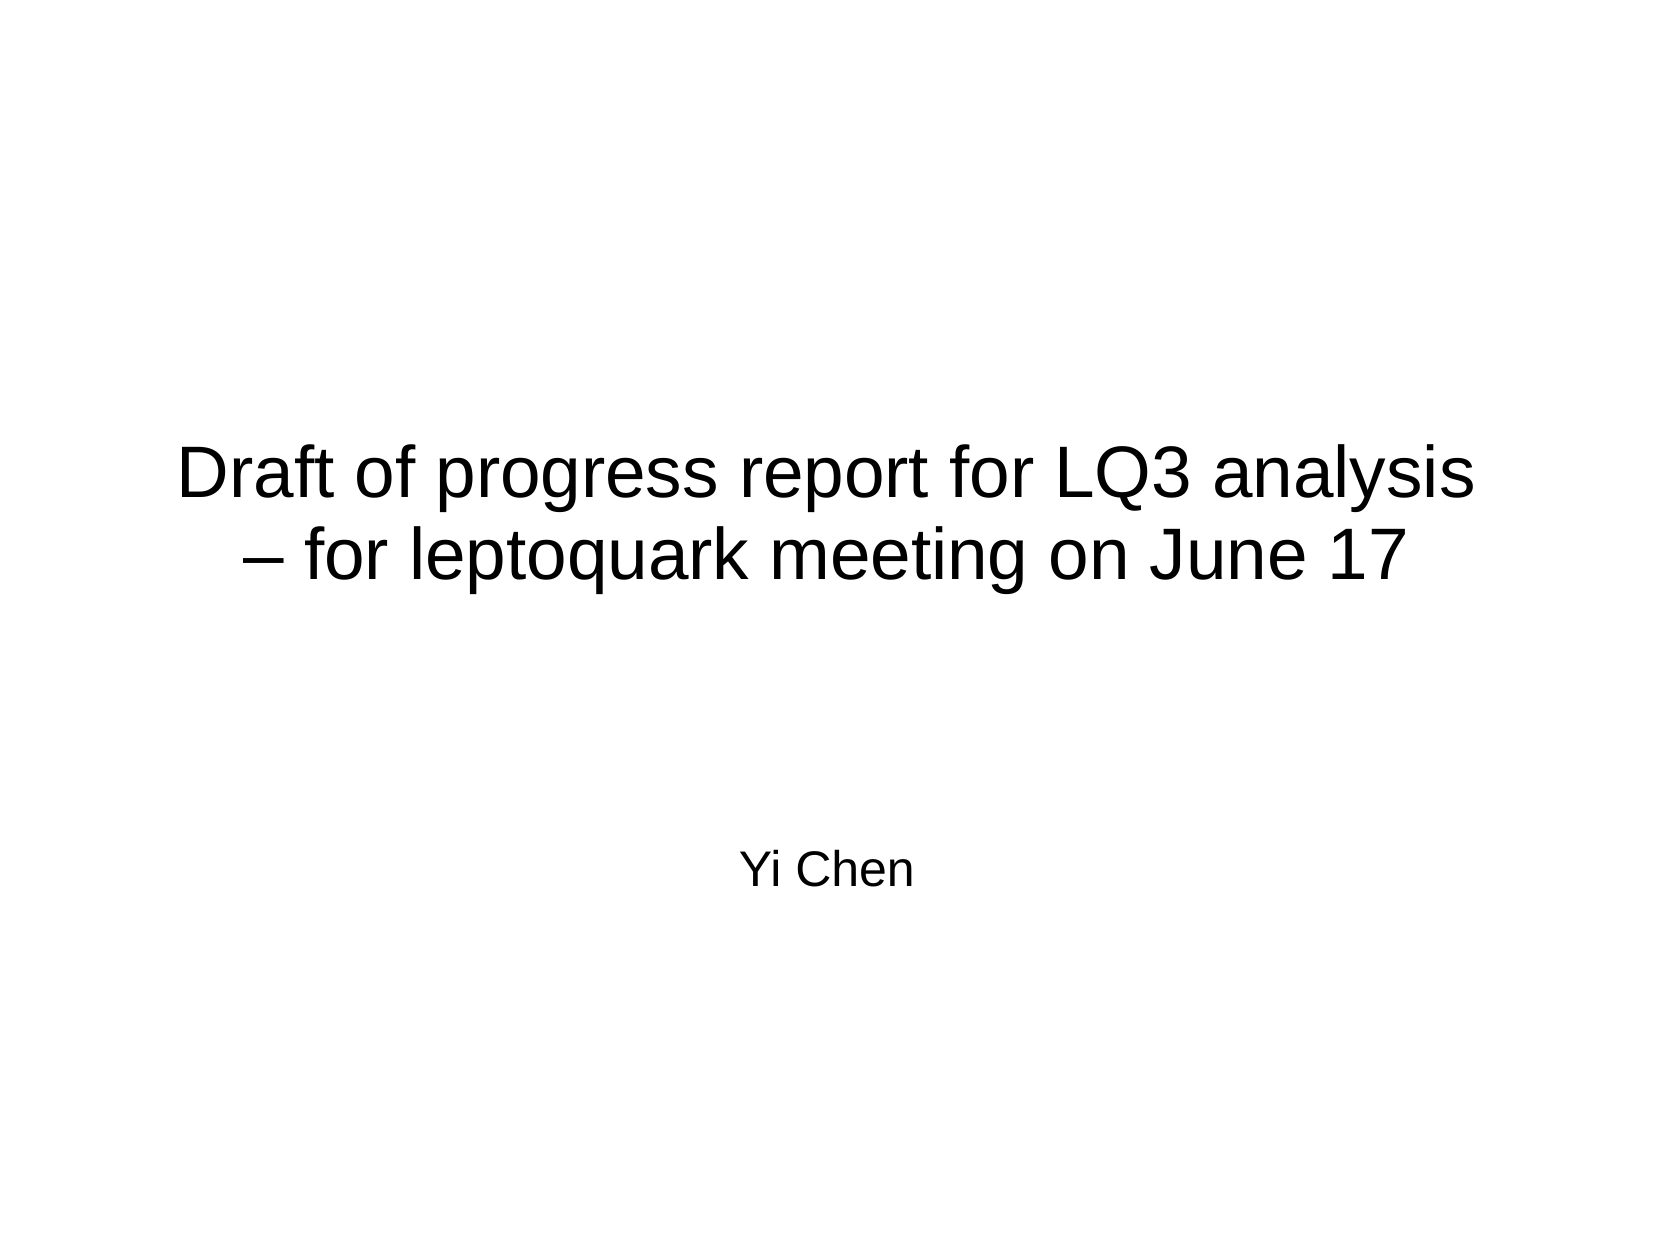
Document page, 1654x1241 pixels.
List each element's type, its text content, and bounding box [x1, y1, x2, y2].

title Draft of progress report for LQ3 analysis – for leptoquark meeting on June 17 [82, 417, 1571, 610]
subtitle Yi Chen [82, 637, 1571, 1102]
